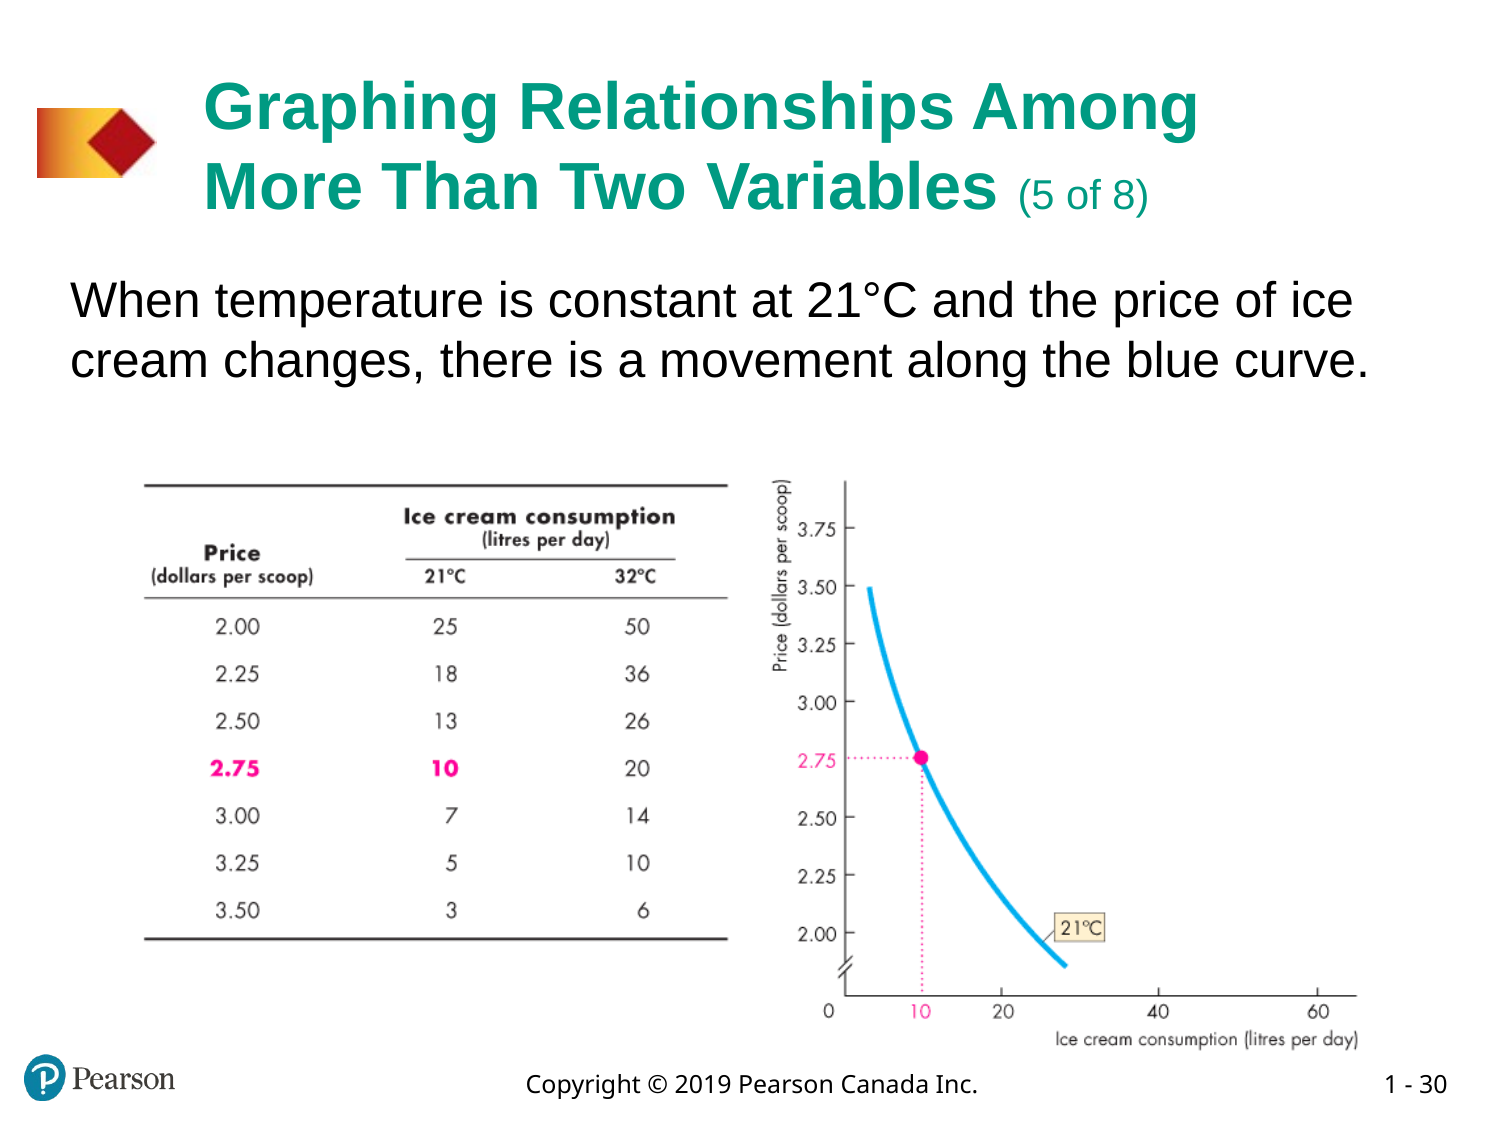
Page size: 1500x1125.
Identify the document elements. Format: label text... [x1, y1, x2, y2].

picture [49, 475, 1368, 1101]
picture [31, 1063, 59, 1095]
picture [37, 108, 157, 178]
picture [24, 1084, 35, 1101]
picture [24, 1054, 43, 1074]
title Graphing Relationships Among More Than Two Variables (5 of 8) [188, 50, 1364, 236]
list When temperature is constant at 21°C and the price of ice cream changes, there is a movement along the blue curve. [37, 259, 1463, 396]
